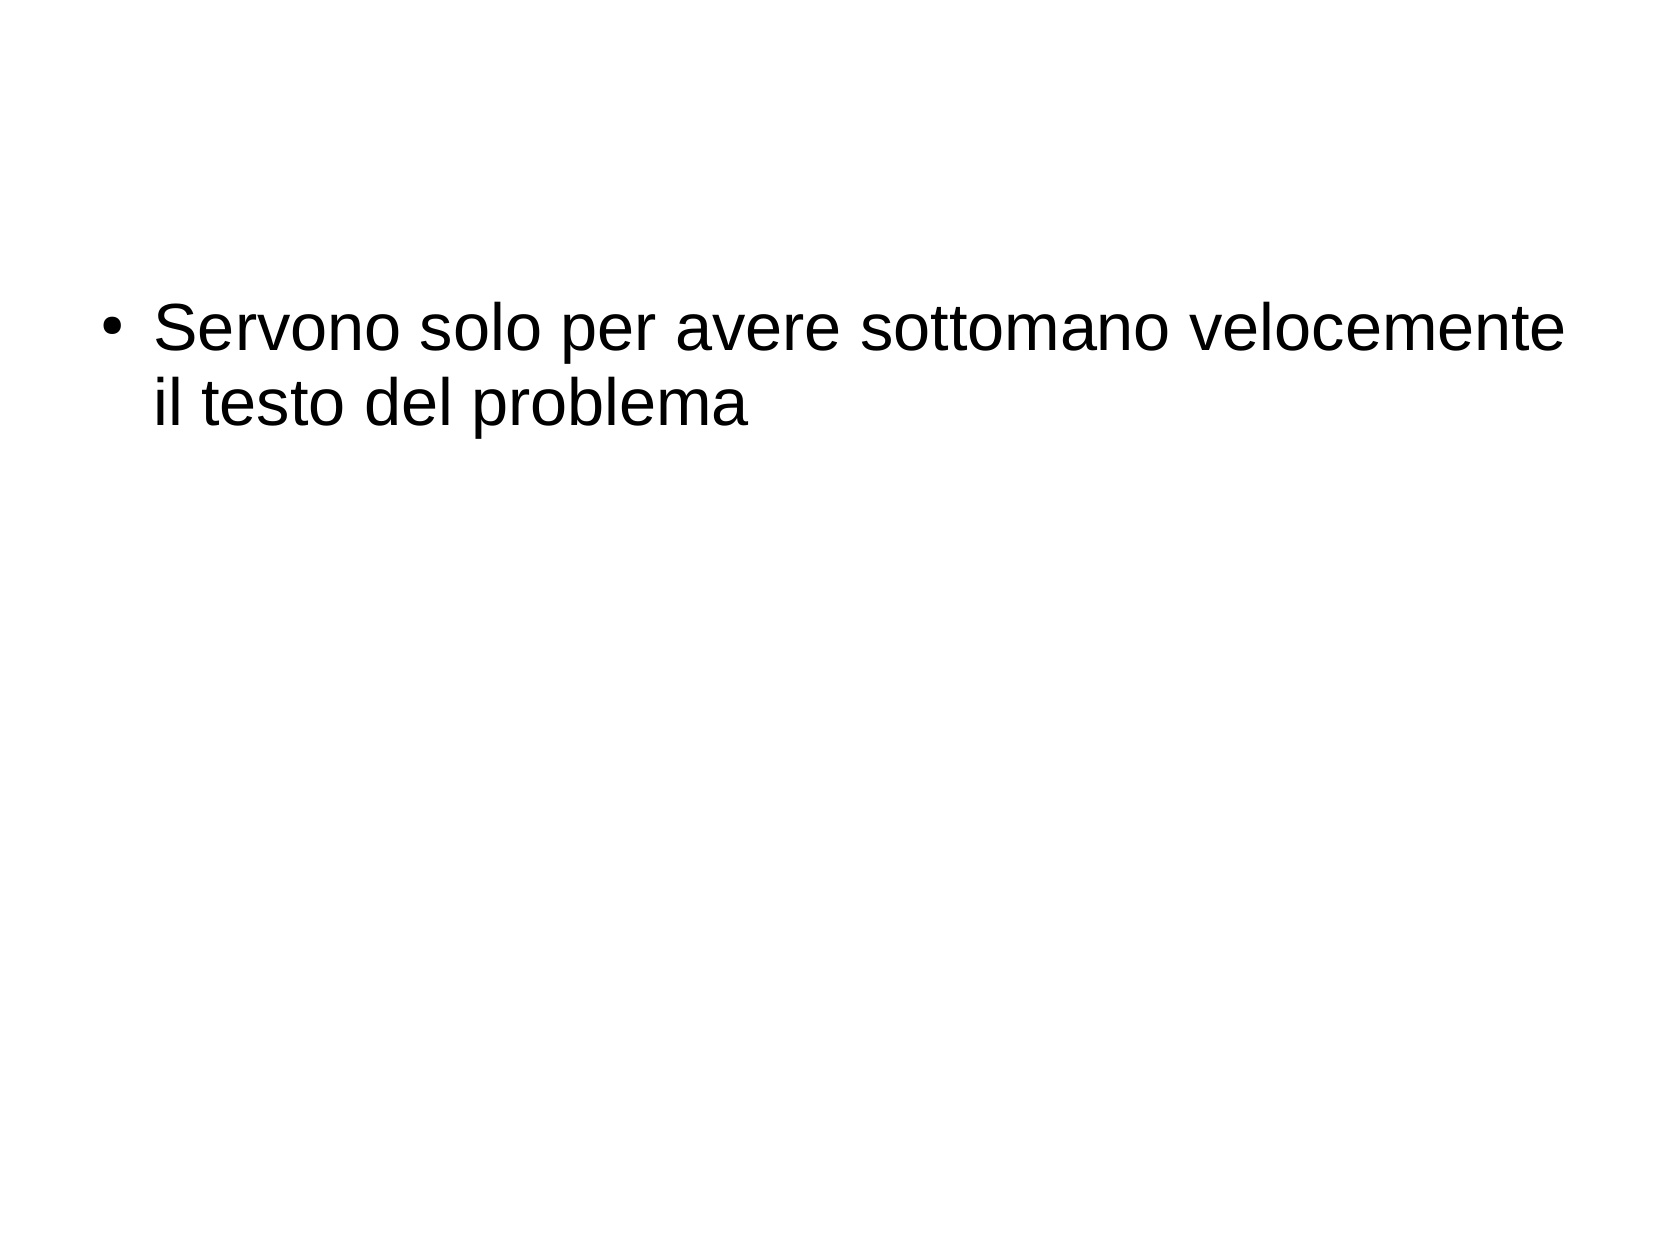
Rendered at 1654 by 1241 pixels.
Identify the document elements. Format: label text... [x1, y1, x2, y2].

list Servono solo per avere sottomano velocemente il testo del problema [82, 290, 1571, 1010]
